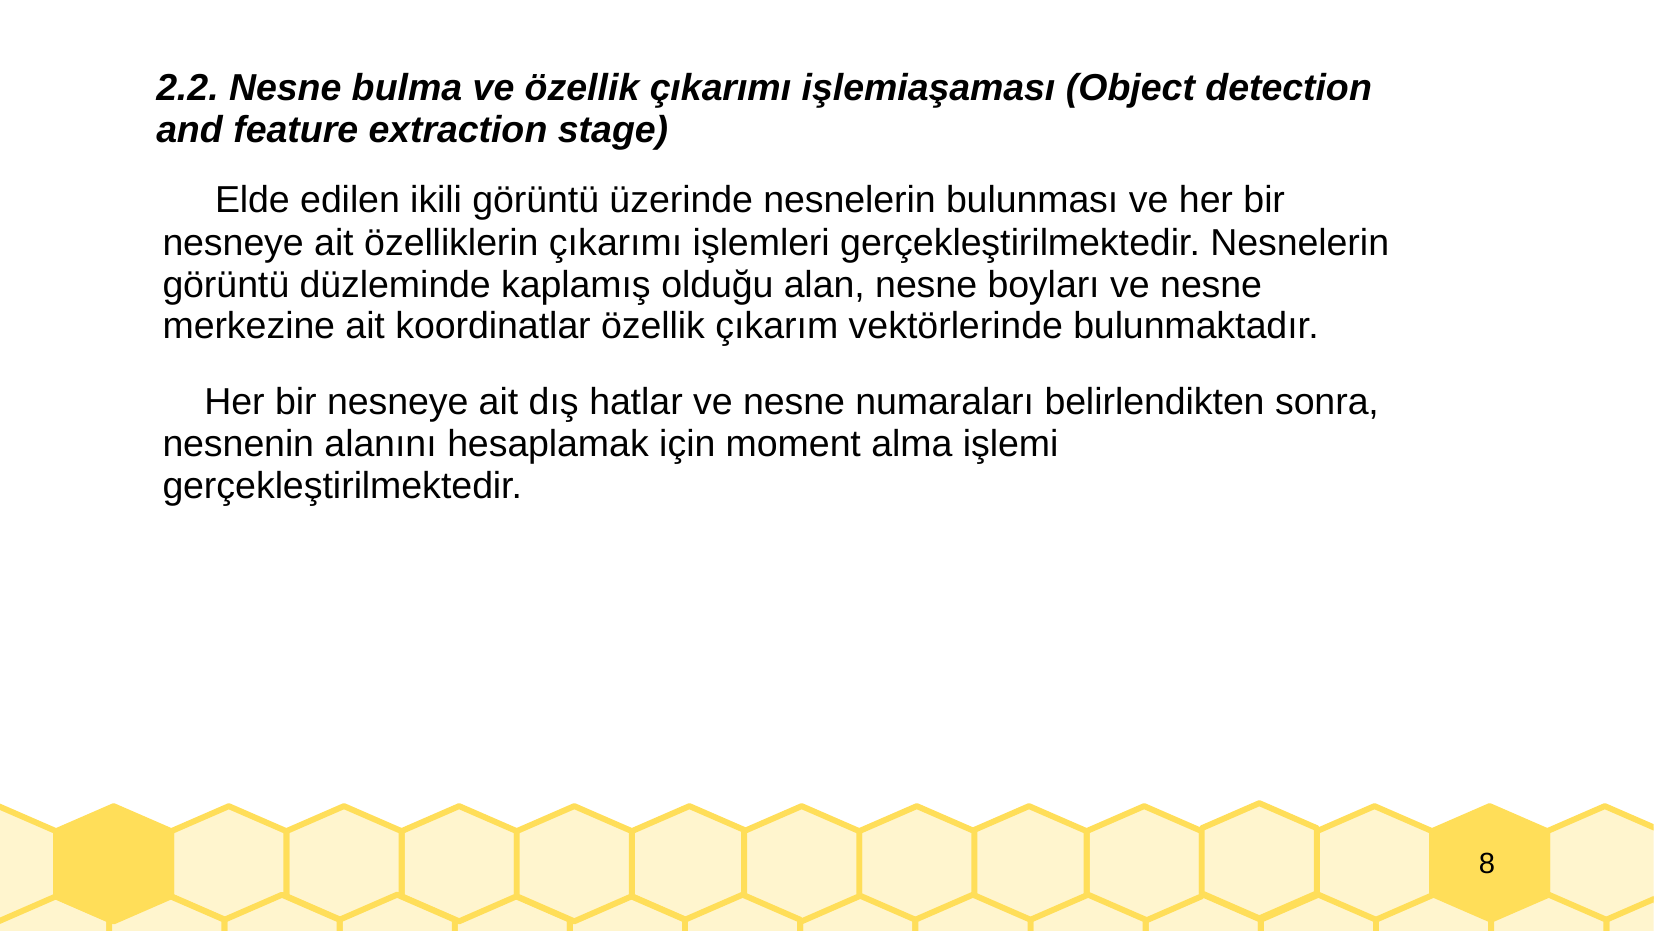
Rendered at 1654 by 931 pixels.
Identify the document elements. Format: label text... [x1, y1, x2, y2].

text_box Her bir nesneye ait dış hatlar ve nesne numaraları belirlendikten sonra, nesnenin alanını hesaplamak için moment alma işlemi gerçekleştirilmektedir. [147, 372, 1418, 556]
text_box Elde edilen ikili görüntü üzerinde nesnelerin bulunması ve her bir nesneye ait özelliklerin çıkarımı işlemleri gerçekleştirilmektedir. Nesnelerin görüntü düzleminde kaplamış olduğu alan, nesne boyları ve nesne merkezine ait koordinatlar özellik çıkarım vektörlerinde bulunmaktadır. [147, 171, 1418, 355]
text_box 2.2. Nesne bulma ve özellik çıkarımı işlemiaşaması (Object detection and feature extraction stage) [141, 59, 1447, 242]
